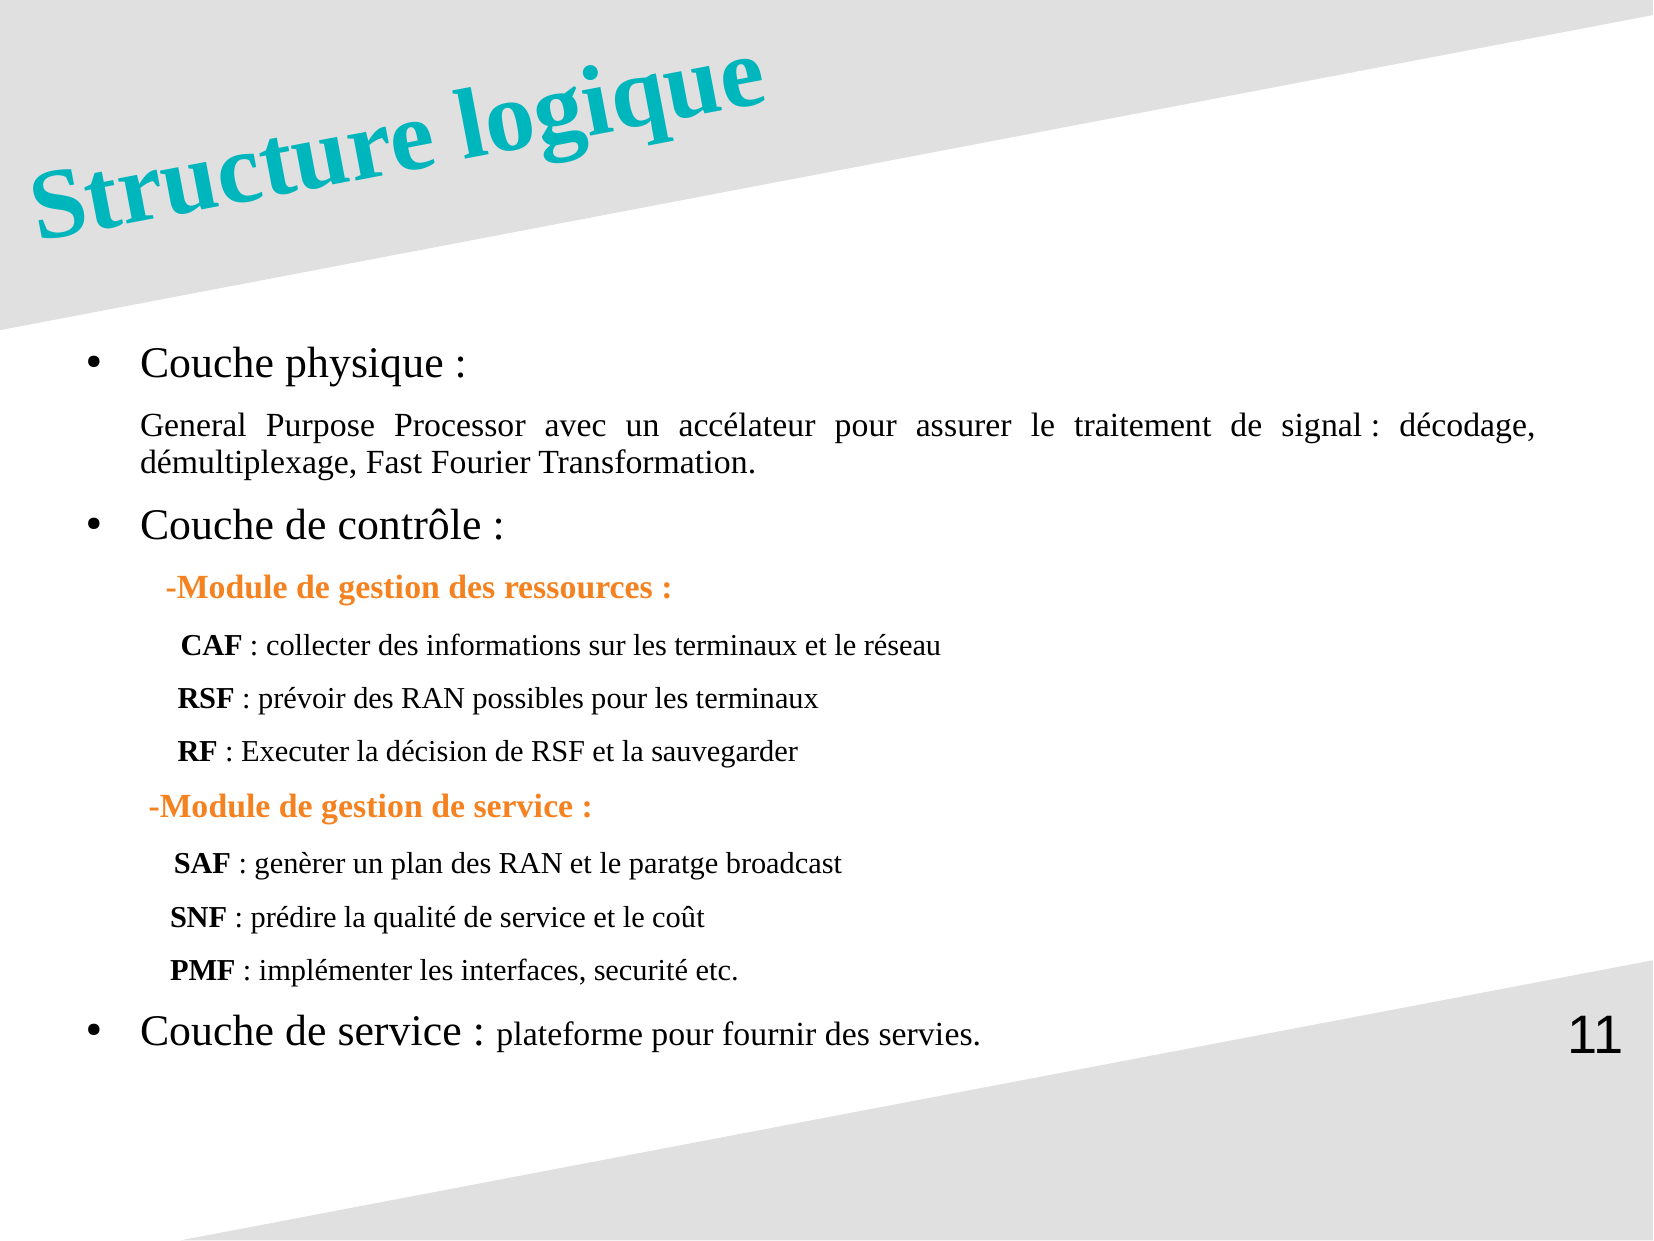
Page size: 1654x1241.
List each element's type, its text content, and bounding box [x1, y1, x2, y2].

list Couche physique : General Purpose Processor avec un accélateur pour assurer le traitement de signal : décodage, démultiplexage, Fast Fourier Transformation. Couche de contrôle : -Module de gestion des ressources : CAF : collecter des informations sur les terminaux et le réseau RSF : prévoir des RAN possibles pour les terminaux RF : Executer la décision de RSF et la sauvegarder -Module de gestion de service : SAF : genèrer un plan des RAN et le paratge broadcast SNF : prédire la qualité de service et le coût PMF : implémenter les interfaces, securité etc. Couche de service : plateforme pour fournir des servies. [82, 338, 1538, 1059]
title Structure logique [11, 0, 1512, 310]
